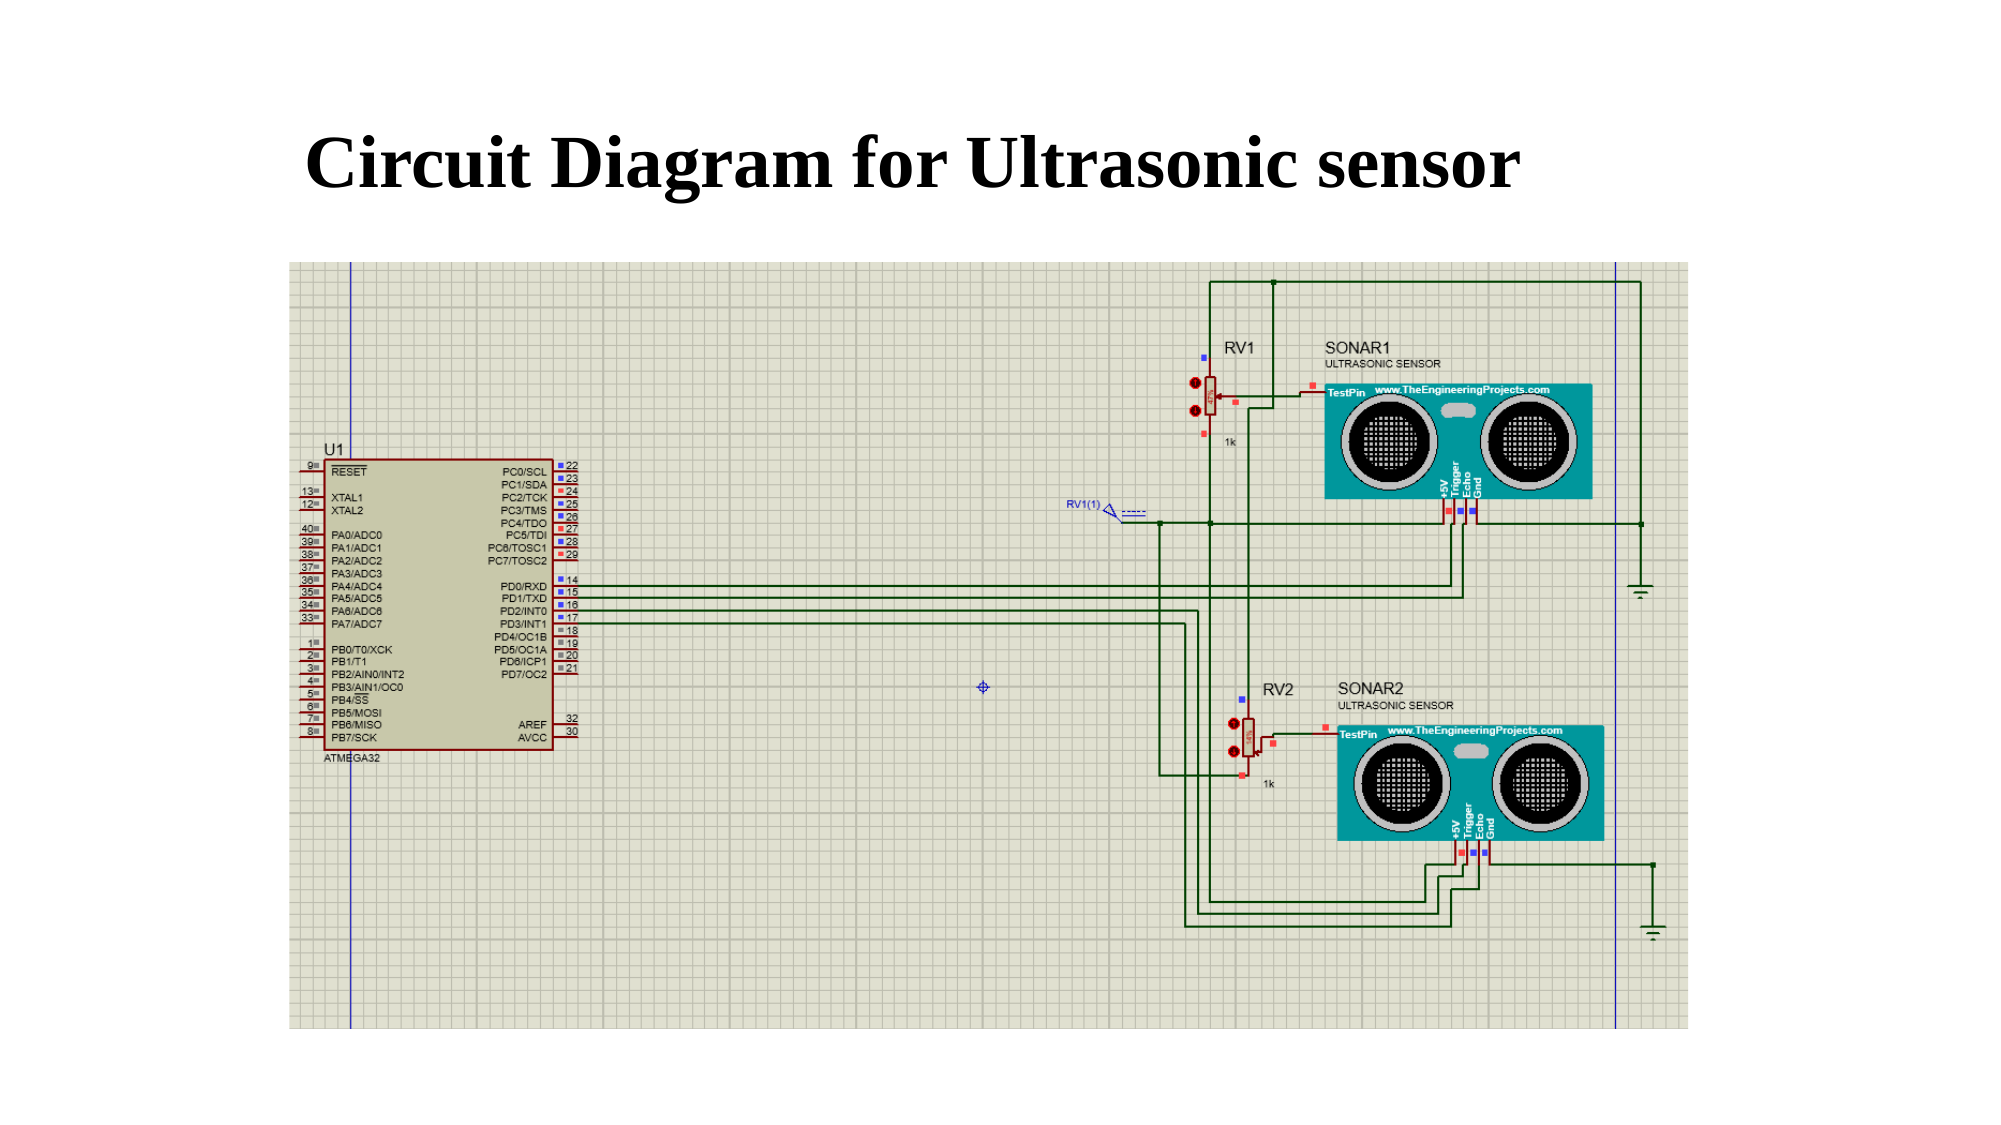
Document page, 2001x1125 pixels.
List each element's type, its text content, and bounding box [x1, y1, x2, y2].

picture [289, 262, 1689, 1029]
text_box Circuit Diagram for Ultrasonic sensor [289, 35, 2000, 211]
